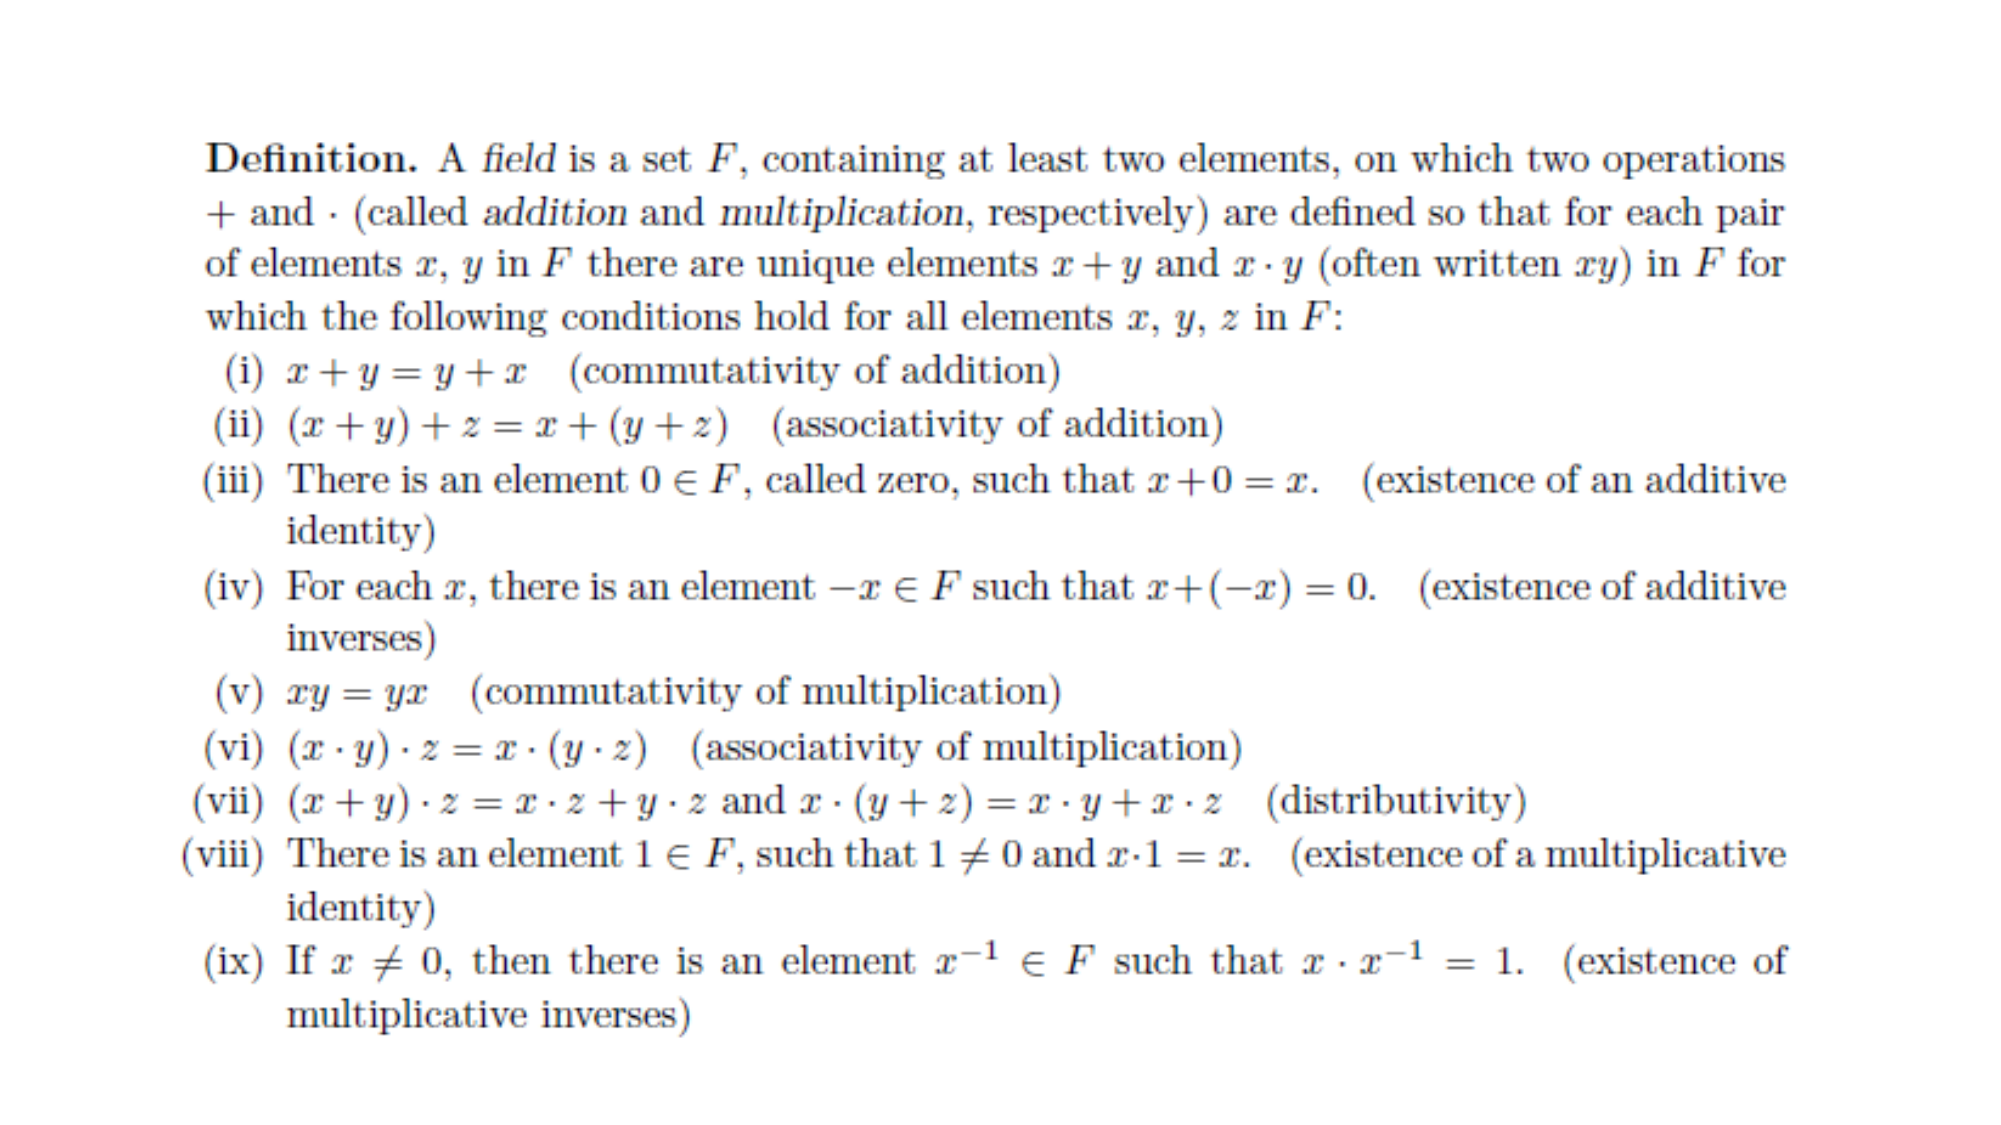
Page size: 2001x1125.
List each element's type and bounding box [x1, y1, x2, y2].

picture [133, 124, 1964, 1050]
